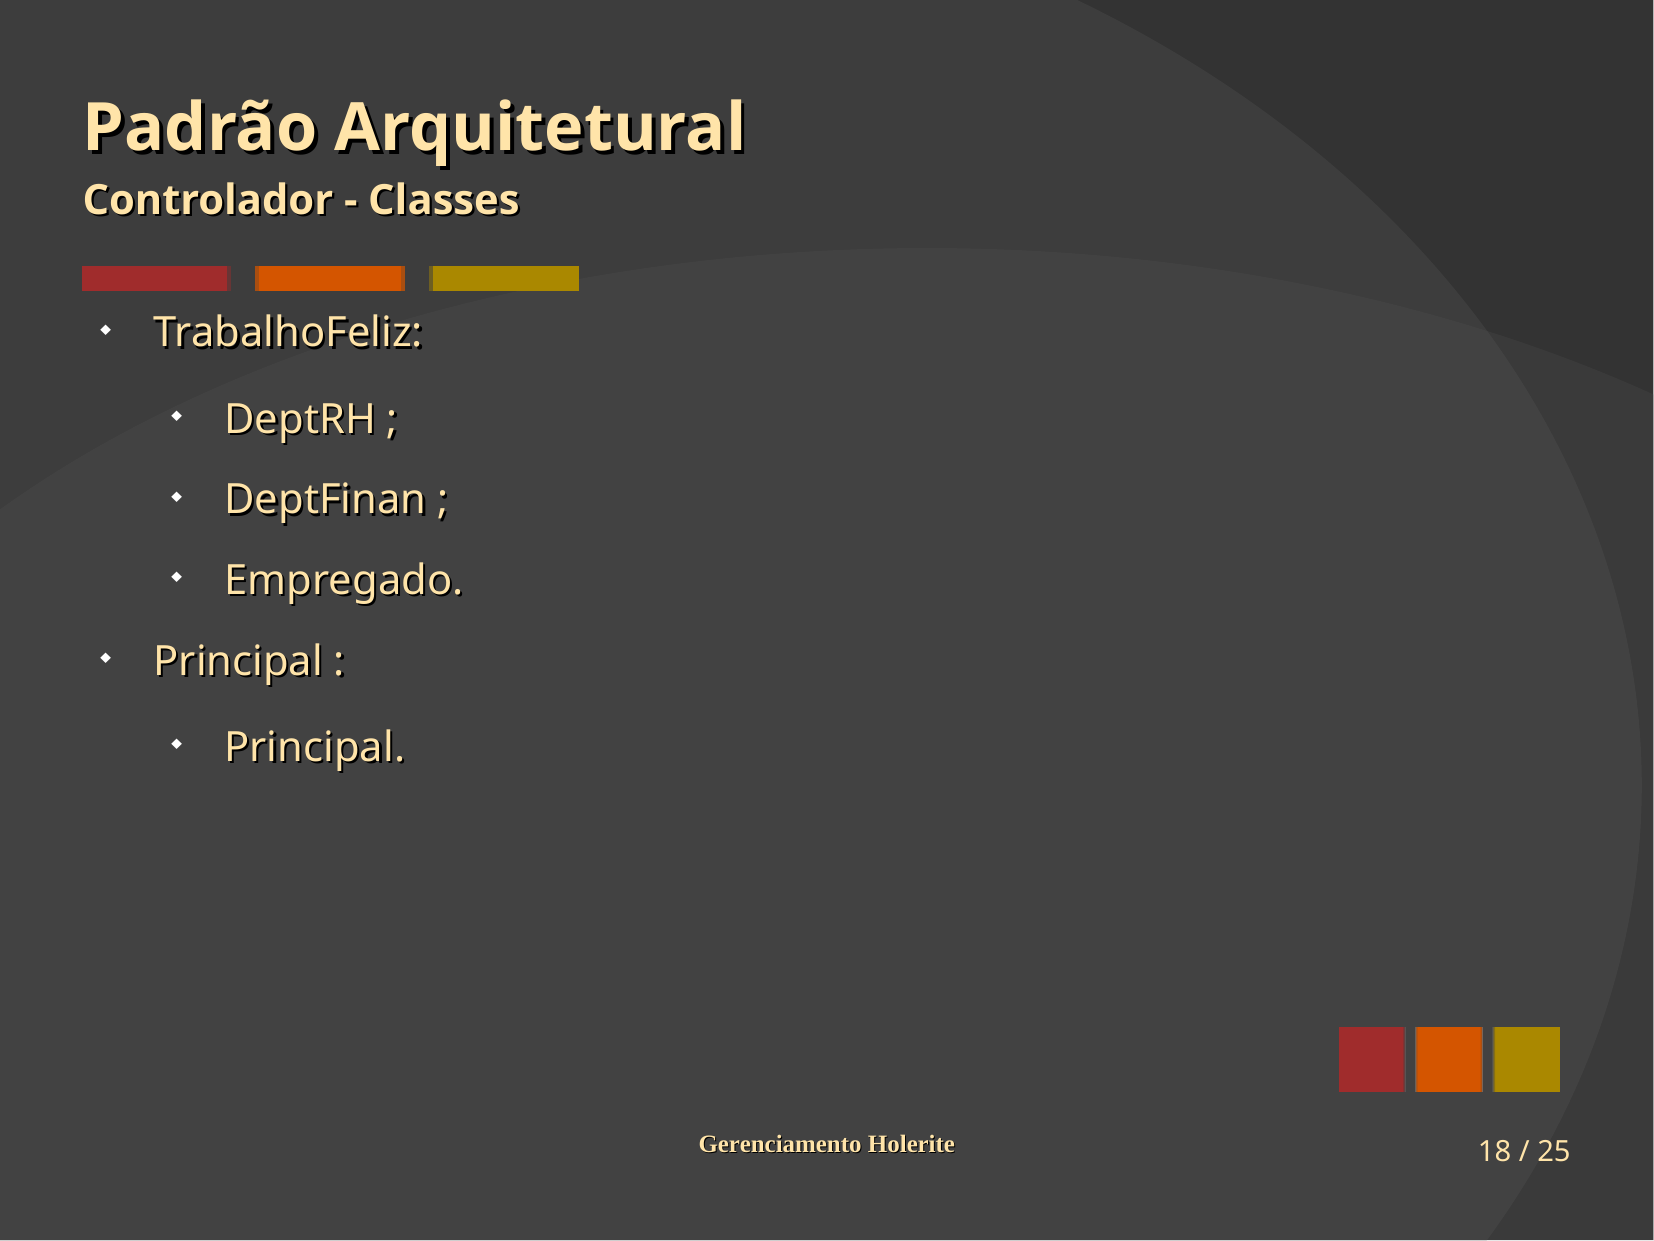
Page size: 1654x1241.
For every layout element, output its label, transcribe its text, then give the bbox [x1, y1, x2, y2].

picture [82, 266, 579, 291]
picture [1339, 1027, 1560, 1092]
title Padrão Arquitetural Controlador - Classes [82, 49, 1571, 257]
list TrabalhoFeliz: DeptRH ; DeptFinan ; Empregado. Principal : Principal. [82, 302, 626, 1022]
